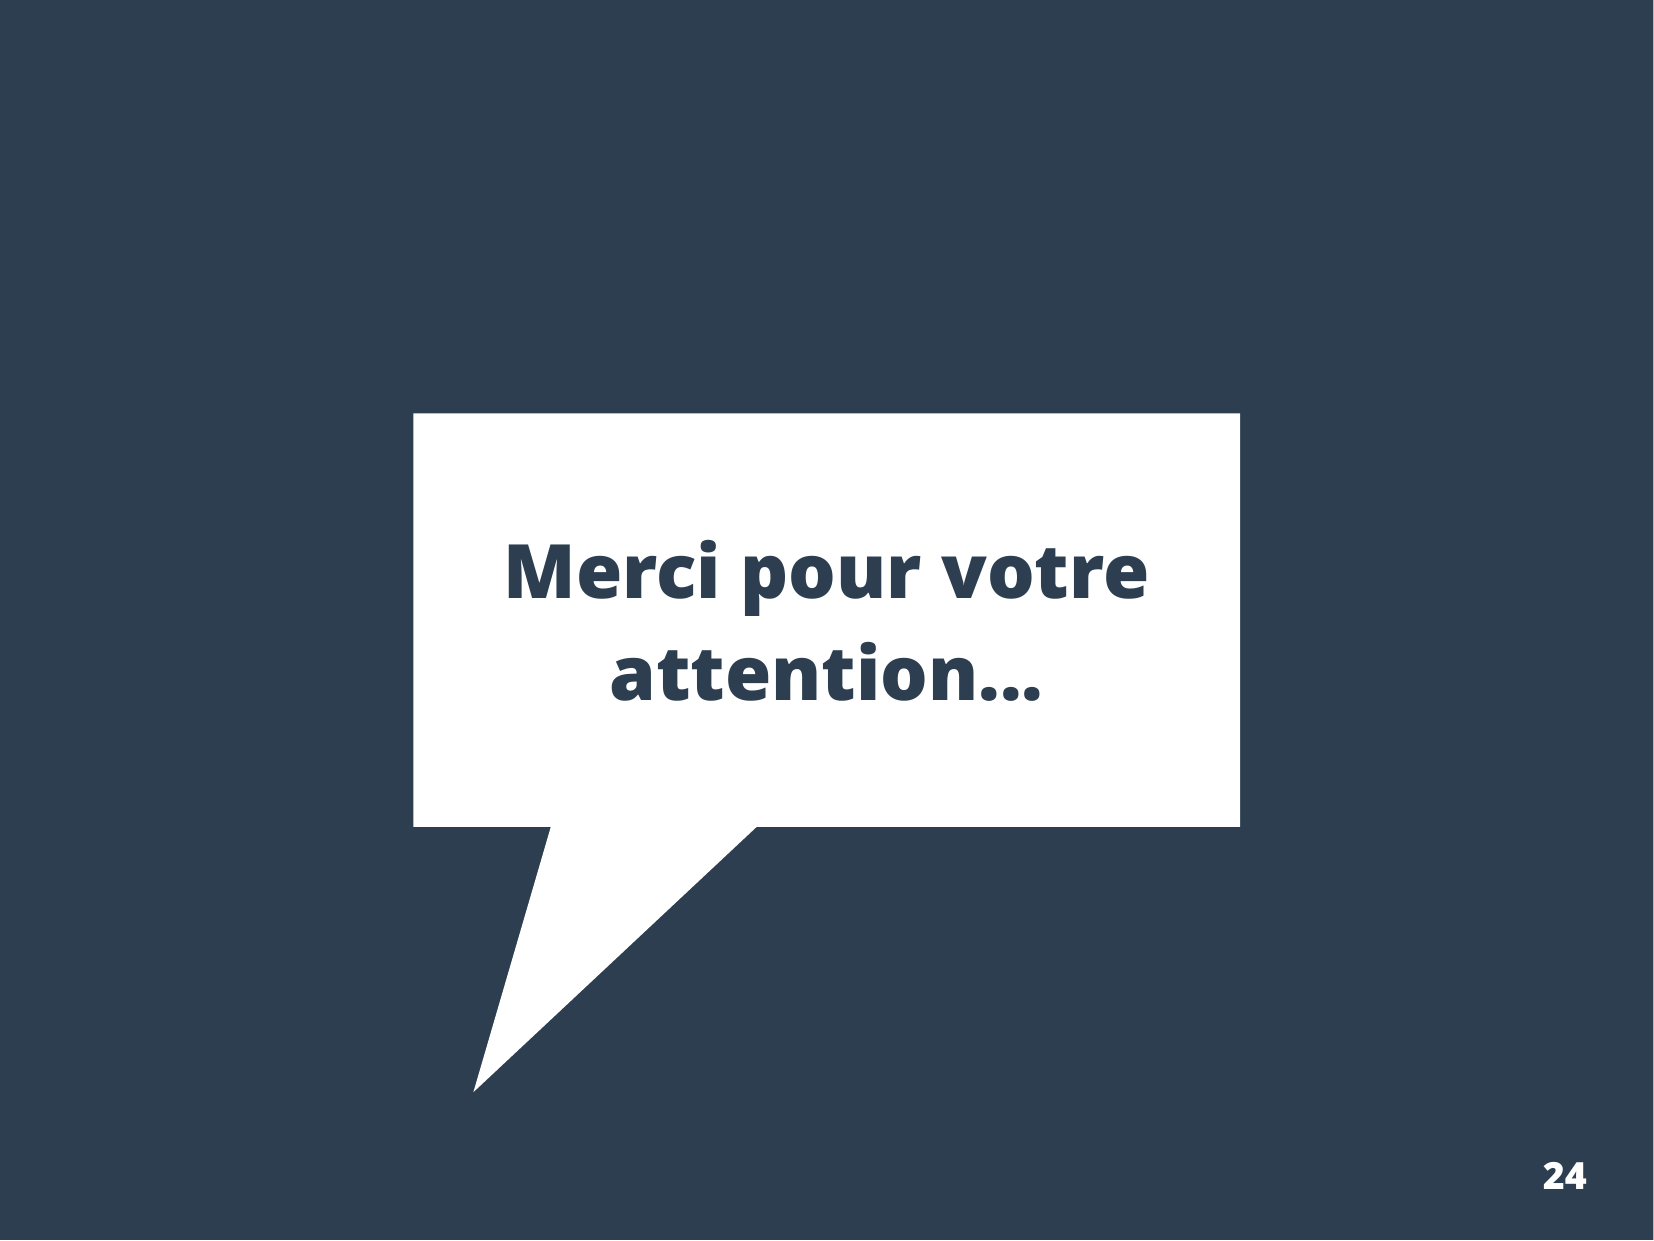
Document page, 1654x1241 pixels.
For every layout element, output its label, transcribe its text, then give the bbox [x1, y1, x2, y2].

title Merci pour votre attention... [442, 442, 1211, 798]
